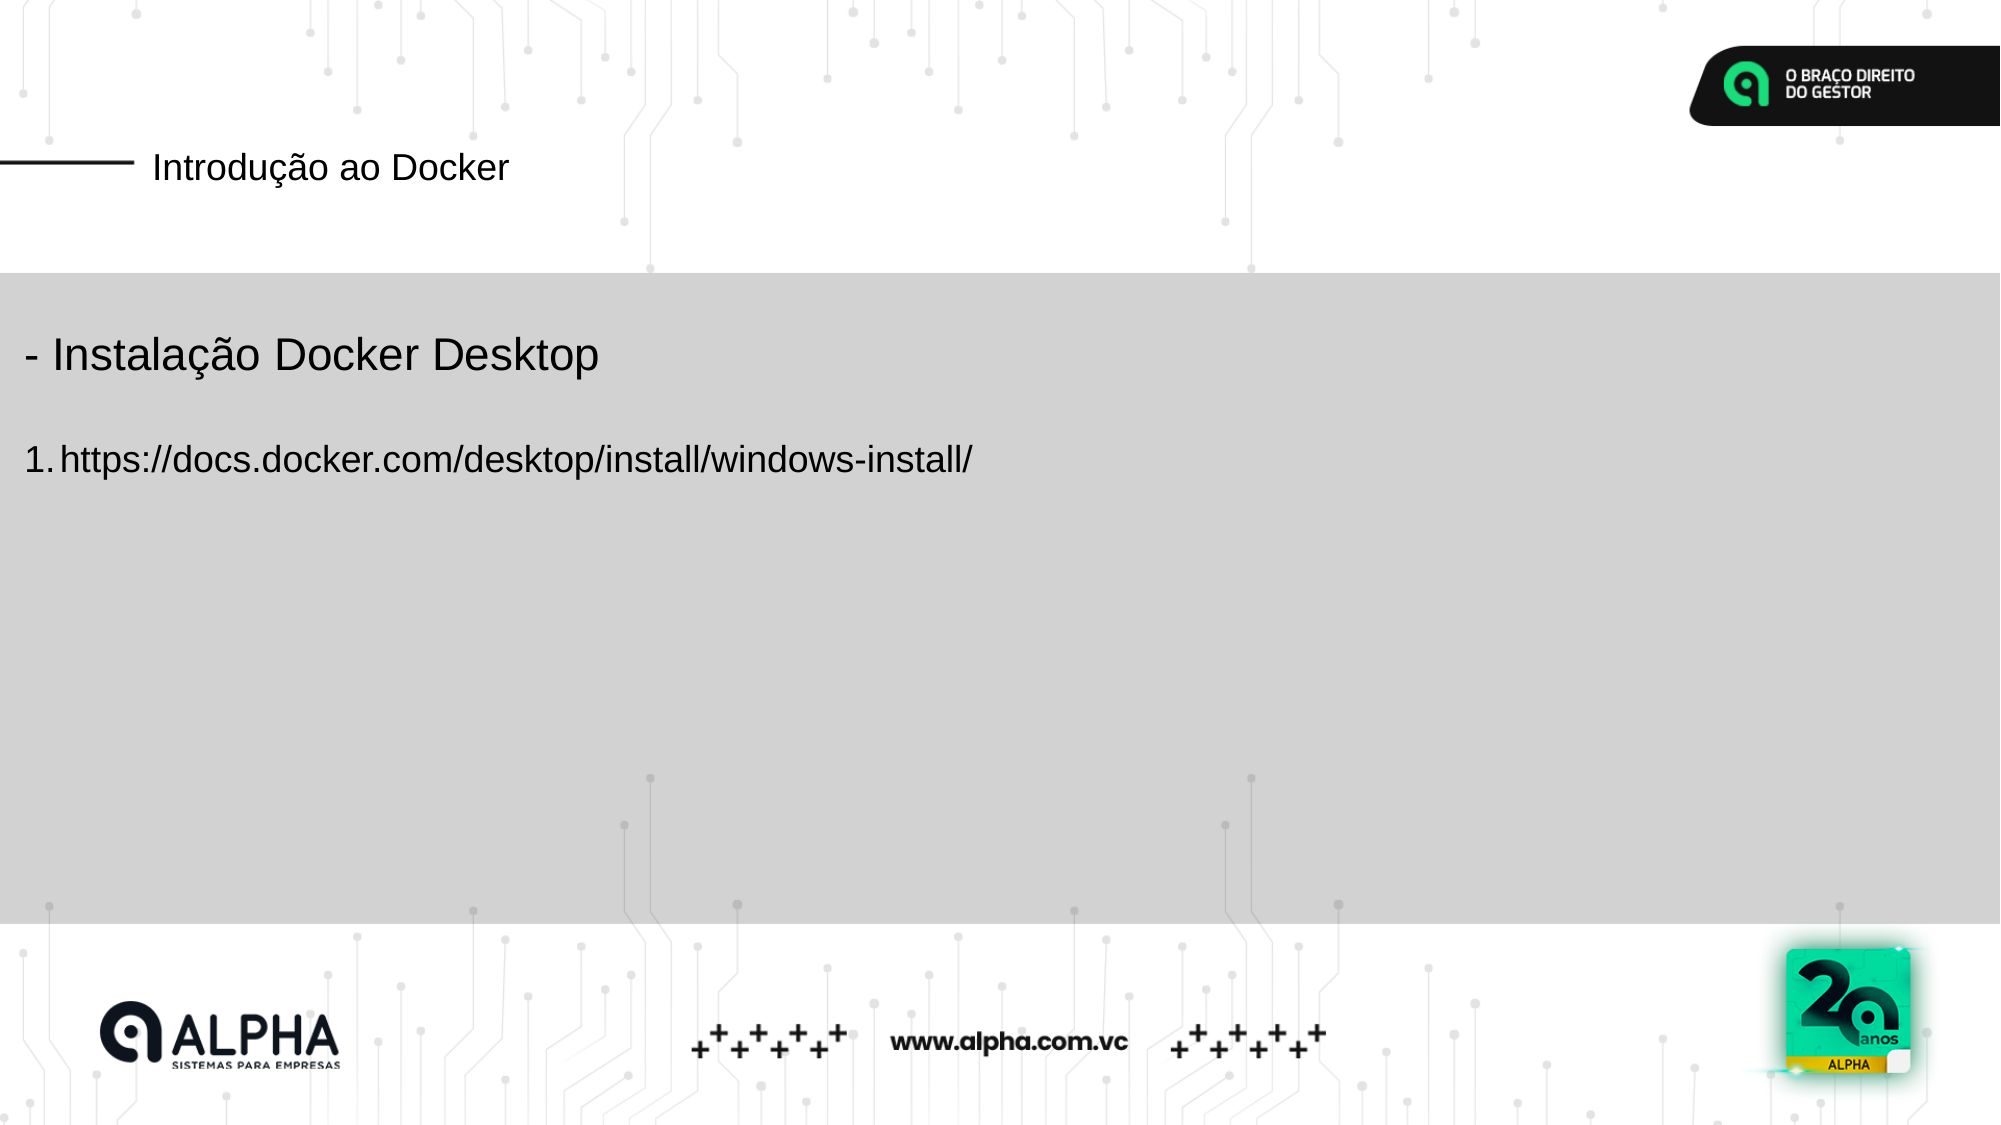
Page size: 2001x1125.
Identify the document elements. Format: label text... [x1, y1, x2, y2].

picture [0, 0, 2000, 1125]
text_box Introdução ao Docker [137, 59, 1862, 277]
text_box - Instalação Docker Desktop https://docs.docker.com/desktop/install/windows-install/ [9, 317, 1979, 891]
